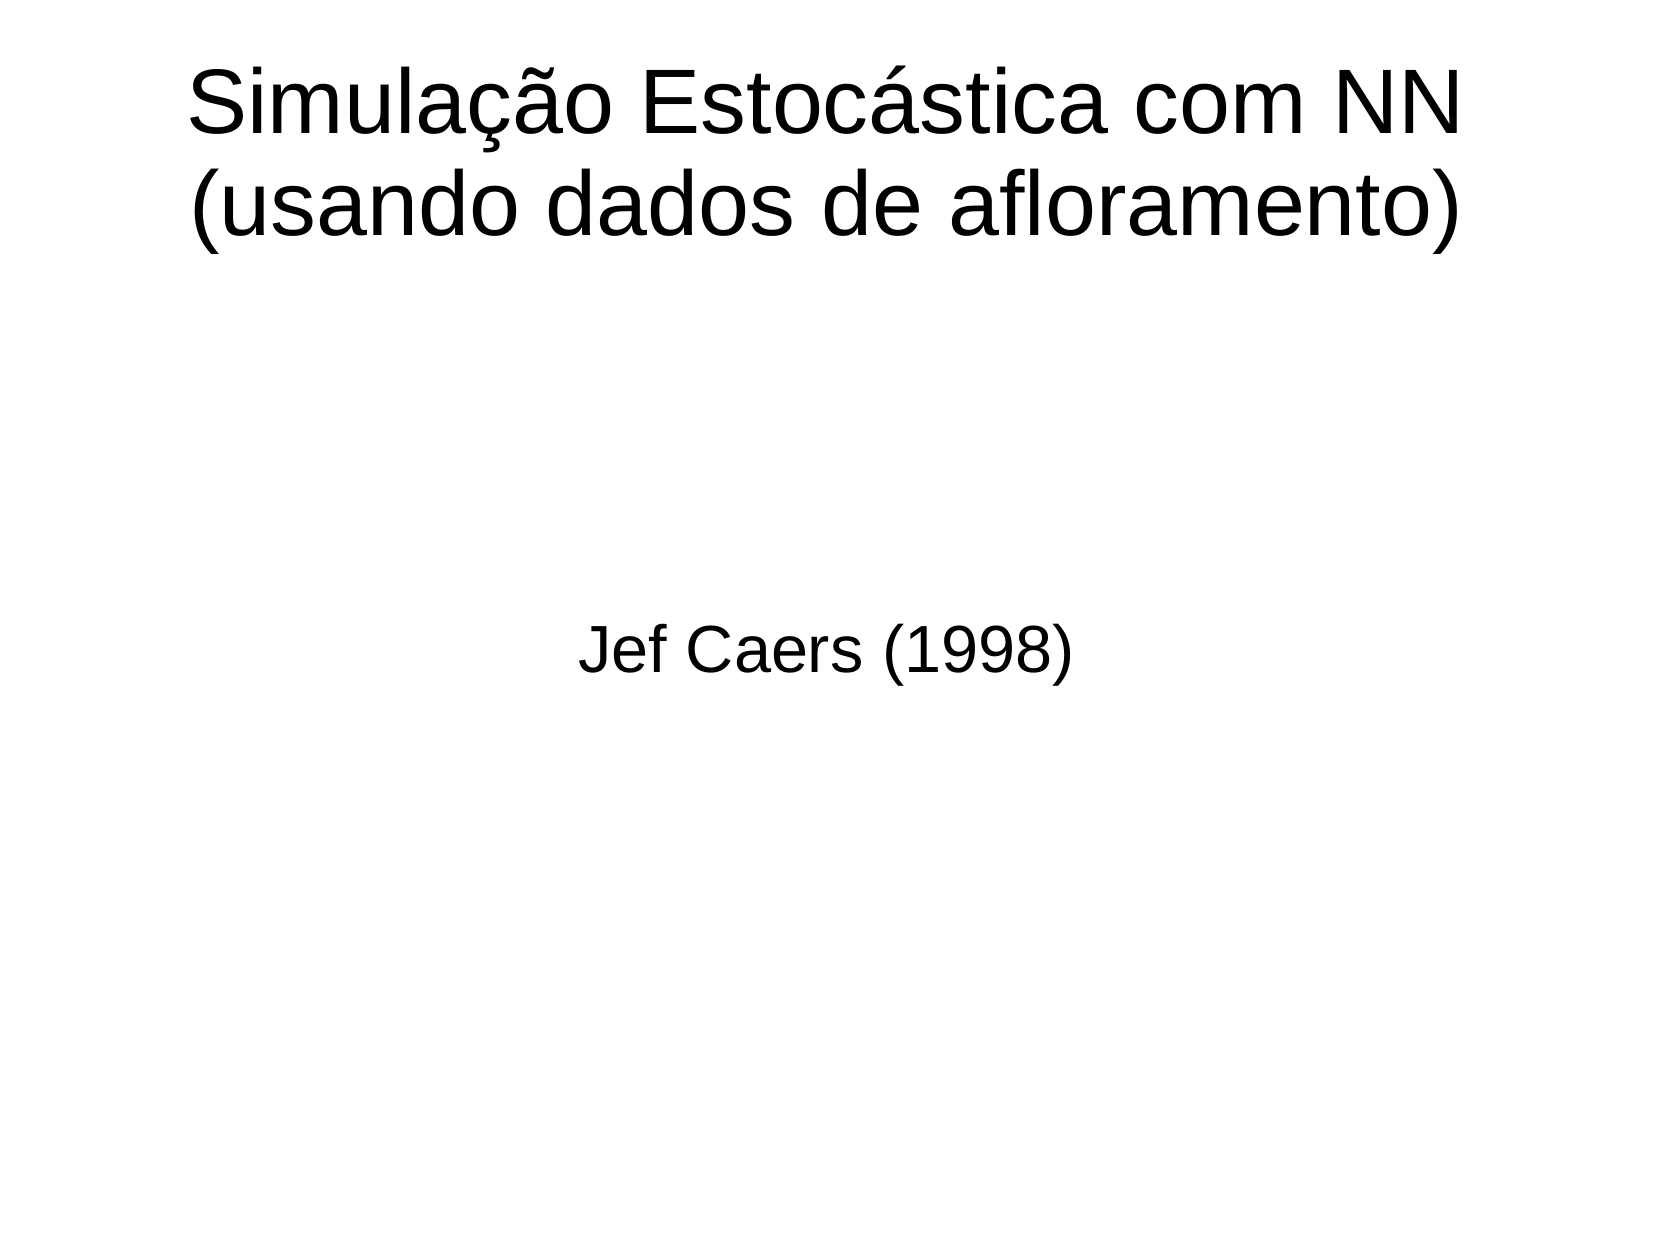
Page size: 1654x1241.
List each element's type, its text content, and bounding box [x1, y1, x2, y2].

title Simulação Estocástica com NN (usando dados de afloramento) [82, 49, 1571, 257]
subtitle Jef Caers (1998) [82, 290, 1571, 1010]
